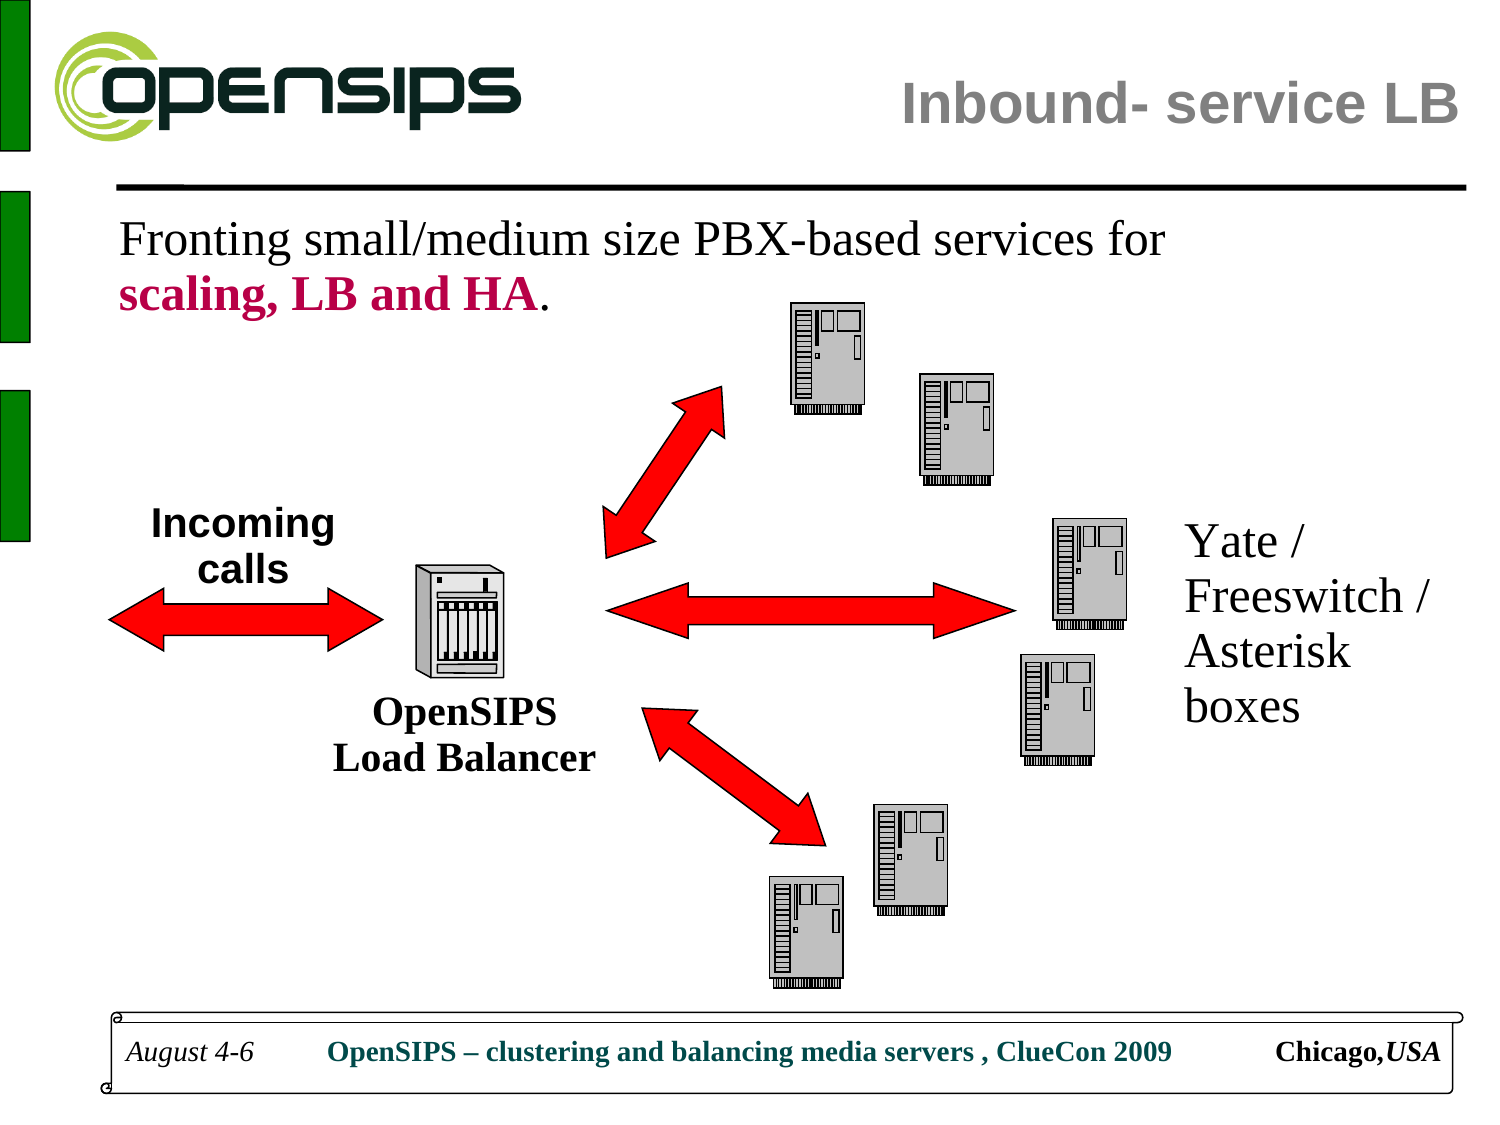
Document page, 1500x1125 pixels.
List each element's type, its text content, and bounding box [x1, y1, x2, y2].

text_box [791, 329, 865, 414]
text_box Incoming calls [136, 492, 351, 610]
text_box [642, 708, 826, 846]
text_box [1020, 654, 1095, 766]
text_box [416, 565, 504, 678]
text_box [109, 601, 383, 651]
text_box [873, 804, 948, 916]
text_box [1052, 518, 1127, 630]
text_box [769, 876, 844, 988]
text_box Yate / Freeswitch / Asterisk boxes [1169, 505, 1451, 746]
text_box [607, 582, 1015, 639]
text_box [920, 373, 994, 486]
text_box Fronting small/medium size PBX-based services for scaling, LB and HA. [104, 203, 1180, 329]
text_box OpenSIPS Load Balancer [318, 680, 612, 789]
title Inbound- service LB [768, 44, 1462, 180]
picture [51, 27, 532, 148]
text_box [603, 386, 725, 559]
